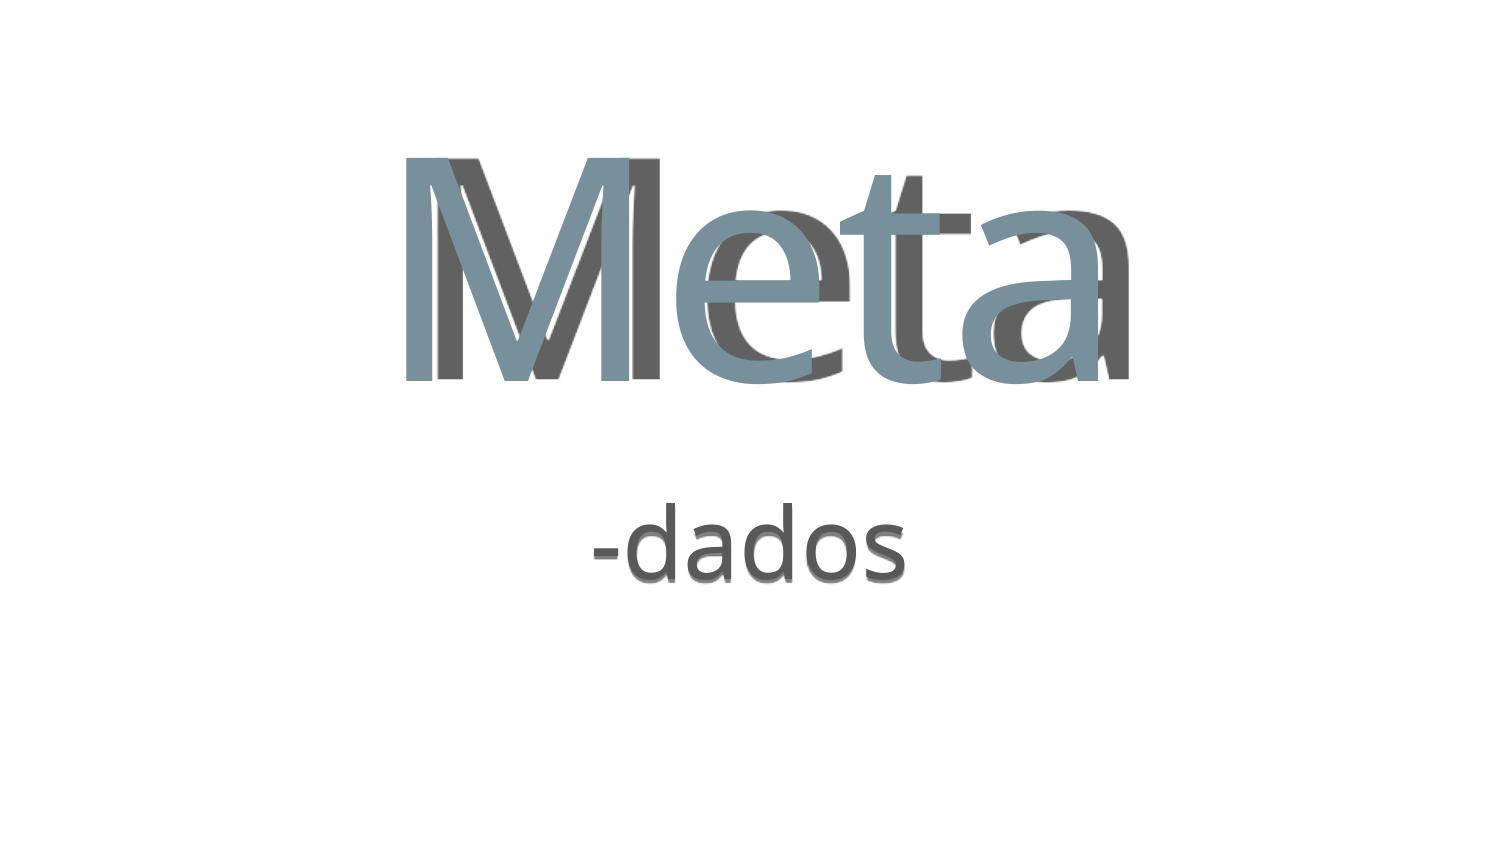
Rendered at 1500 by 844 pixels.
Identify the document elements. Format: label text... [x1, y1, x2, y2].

title Meta [51, 122, 1449, 459]
subtitle -dados [51, 464, 1449, 595]
